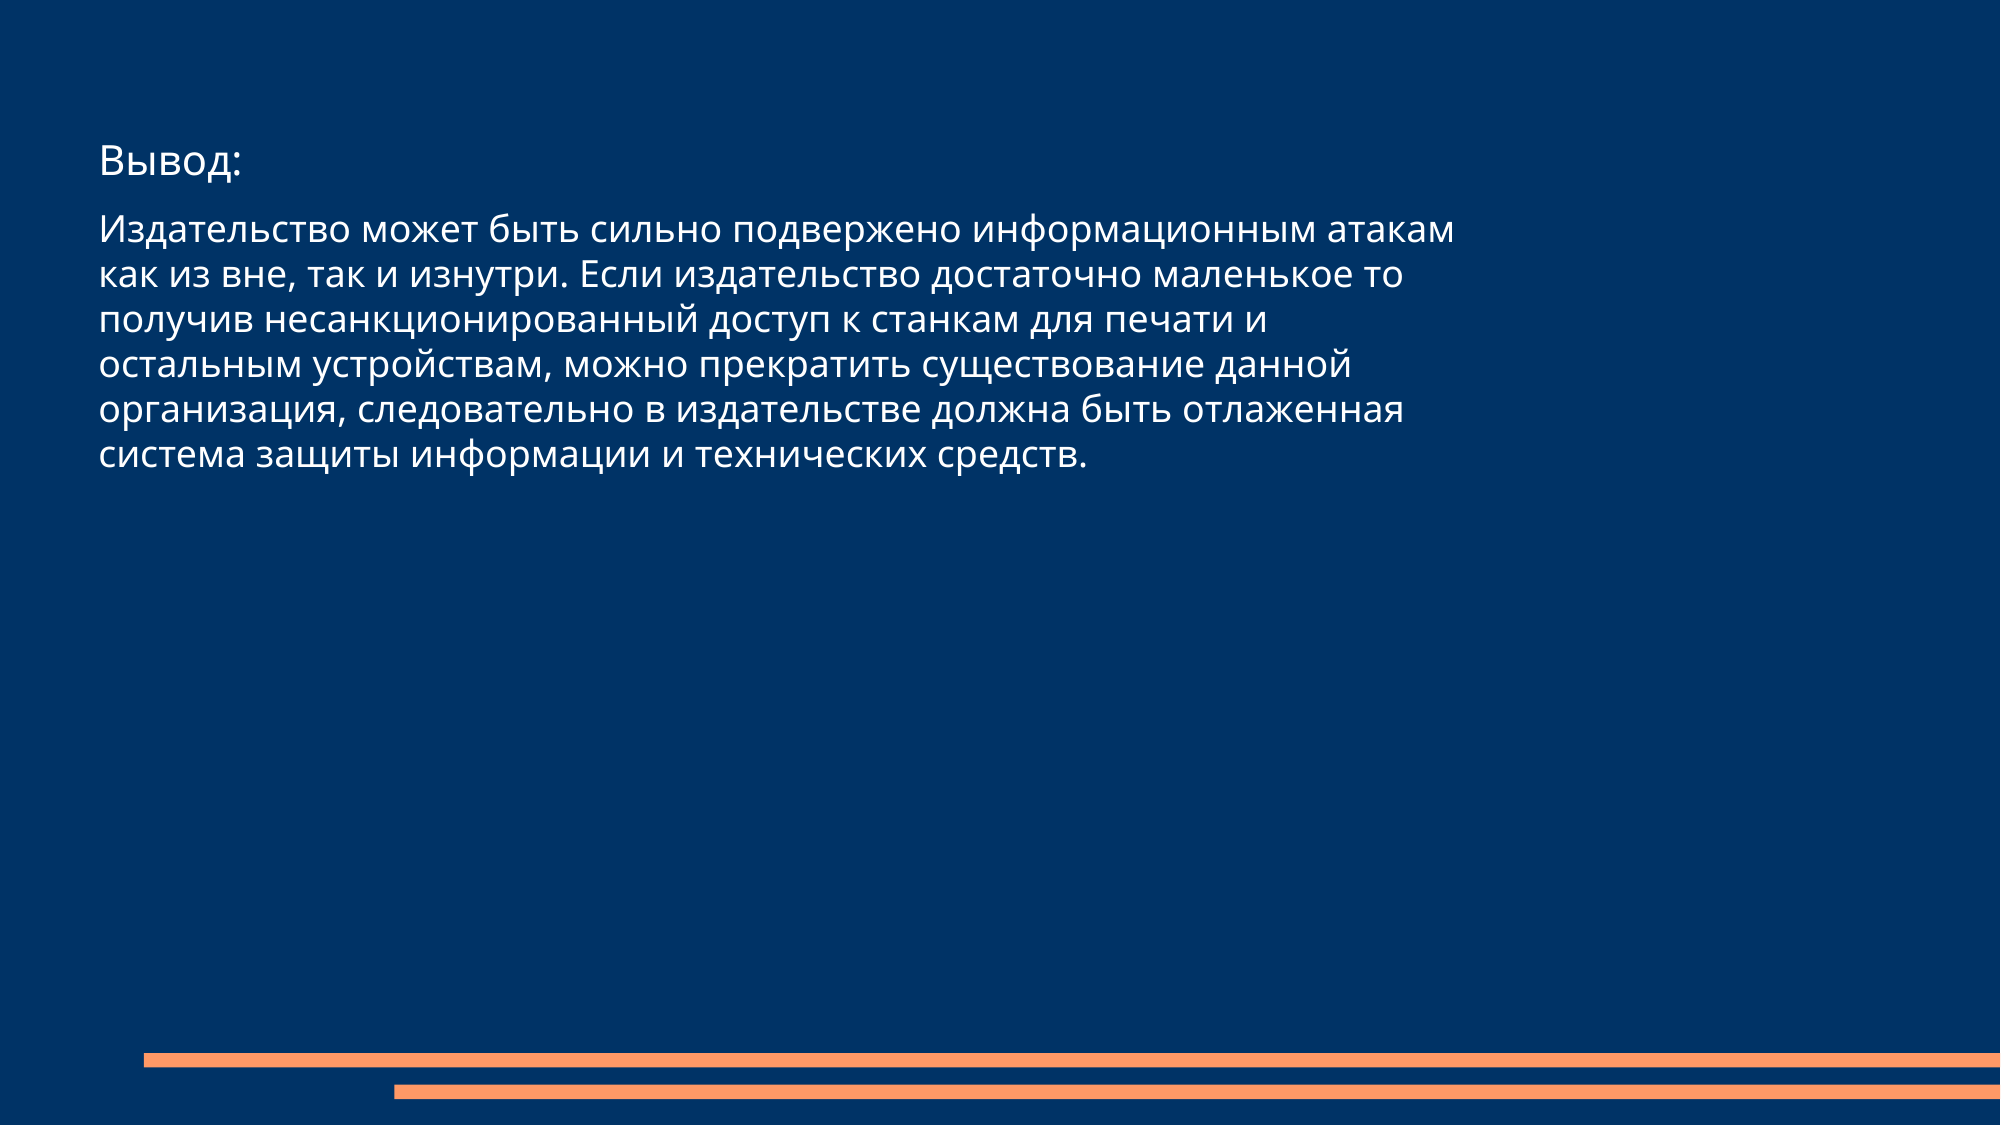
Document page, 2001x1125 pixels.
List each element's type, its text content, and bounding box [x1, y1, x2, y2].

list Вывод: Издательство может быть сильно подвержено информационным атакам как из вне, так и изнутри. Если издательство достаточно маленькое то получив несанкционированный доступ к станкам для печати и остальным устройствам, можно прекратить существование данной организация, следовательно в издательстве должна быть отлаженная система защиты информации и технических средств. [83, 126, 1494, 763]
